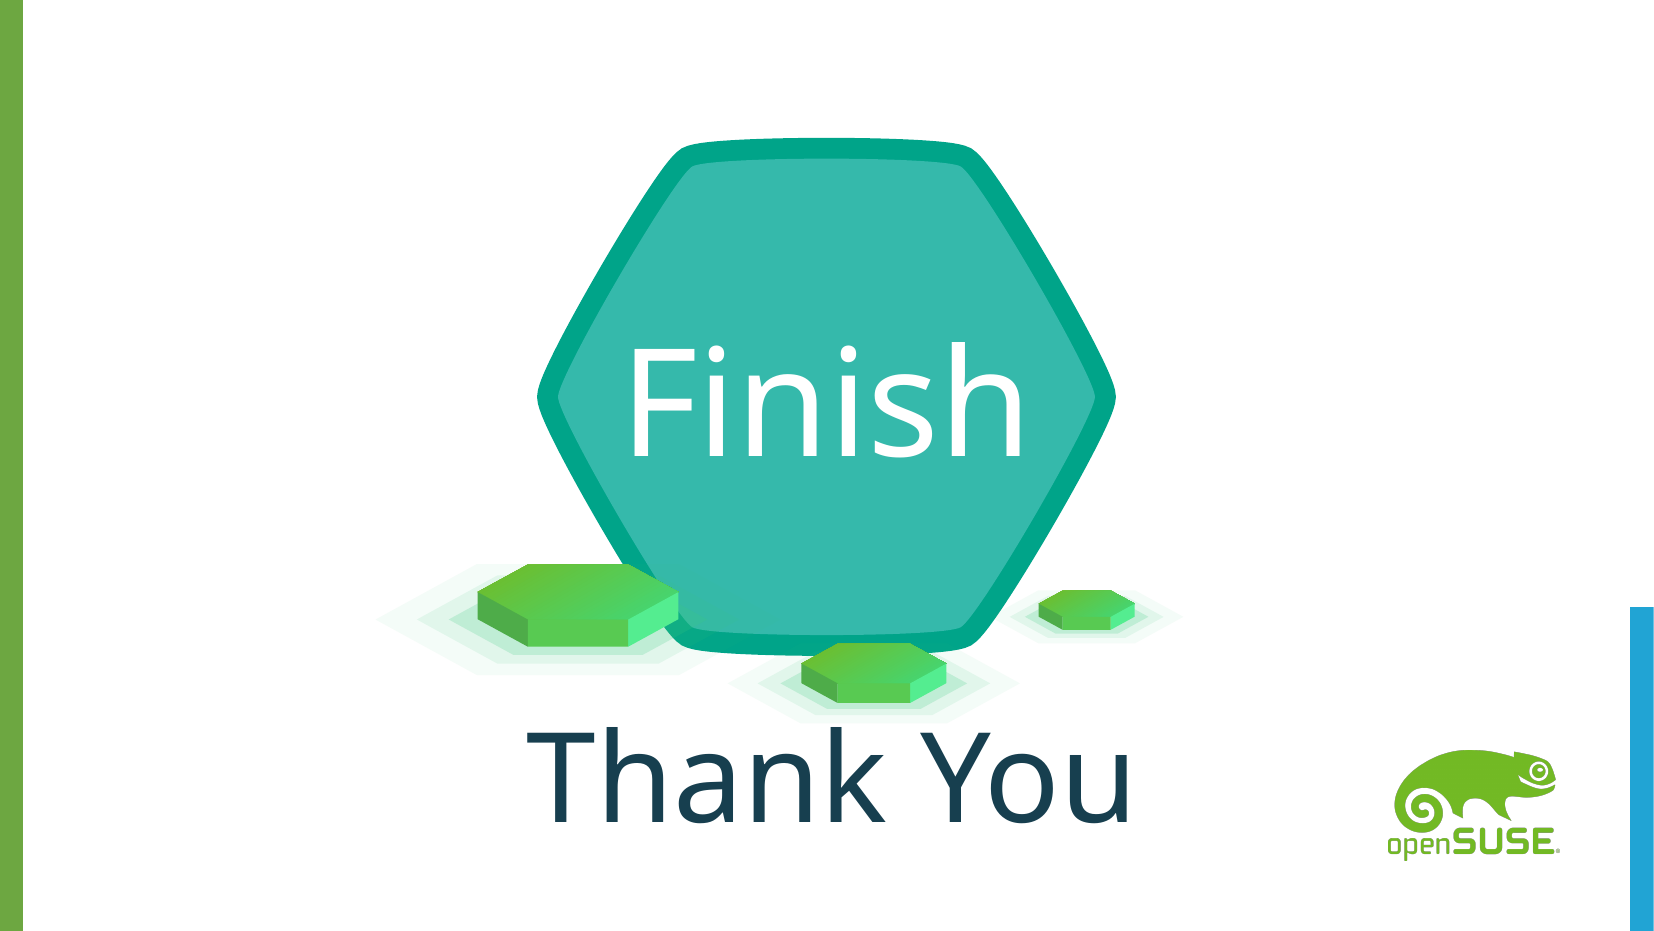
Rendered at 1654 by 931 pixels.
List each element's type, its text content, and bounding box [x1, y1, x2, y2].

text_box [727, 644, 1020, 724]
text_box [995, 590, 1184, 644]
text_box Finish [558, 158, 1095, 636]
picture [1388, 750, 1560, 861]
text_box [375, 564, 781, 676]
text_box Thank You [419, 674, 1245, 870]
